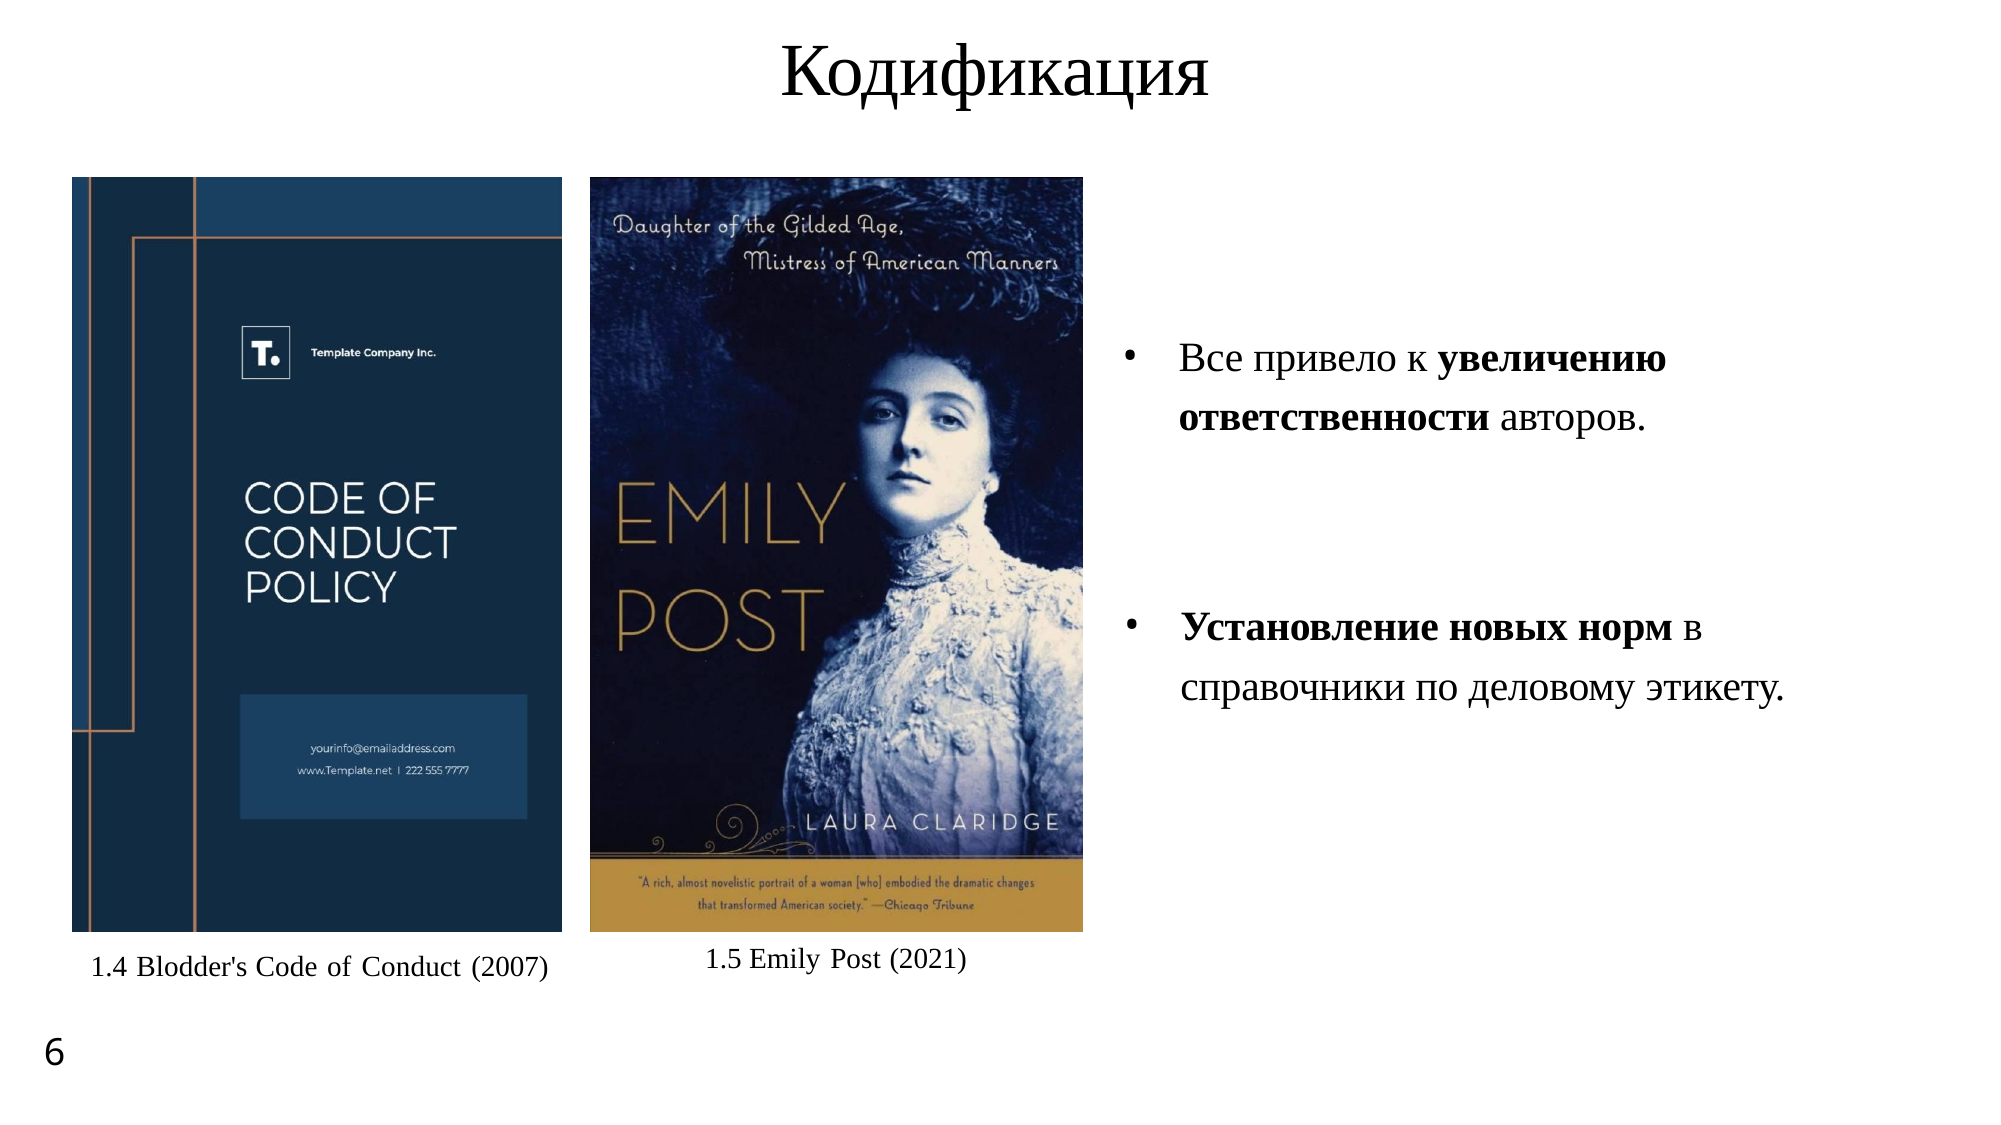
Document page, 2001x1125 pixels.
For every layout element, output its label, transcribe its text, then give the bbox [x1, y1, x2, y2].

title Кодификация [778, 18, 1222, 111]
text_box 1.5 Emily Post (2021) [703, 936, 1004, 975]
text_box 1.4 Blodder's Code of Conduct (2007) [88, 944, 602, 983]
text_box 6 [41, 1028, 67, 1074]
text_box Все привело к увеличению ответственности авторов. [1120, 317, 1932, 440]
picture [590, 177, 1083, 932]
picture [72, 177, 562, 932]
text_box Установление новых норм в справочники по деловому этикету. [1122, 587, 1928, 709]
